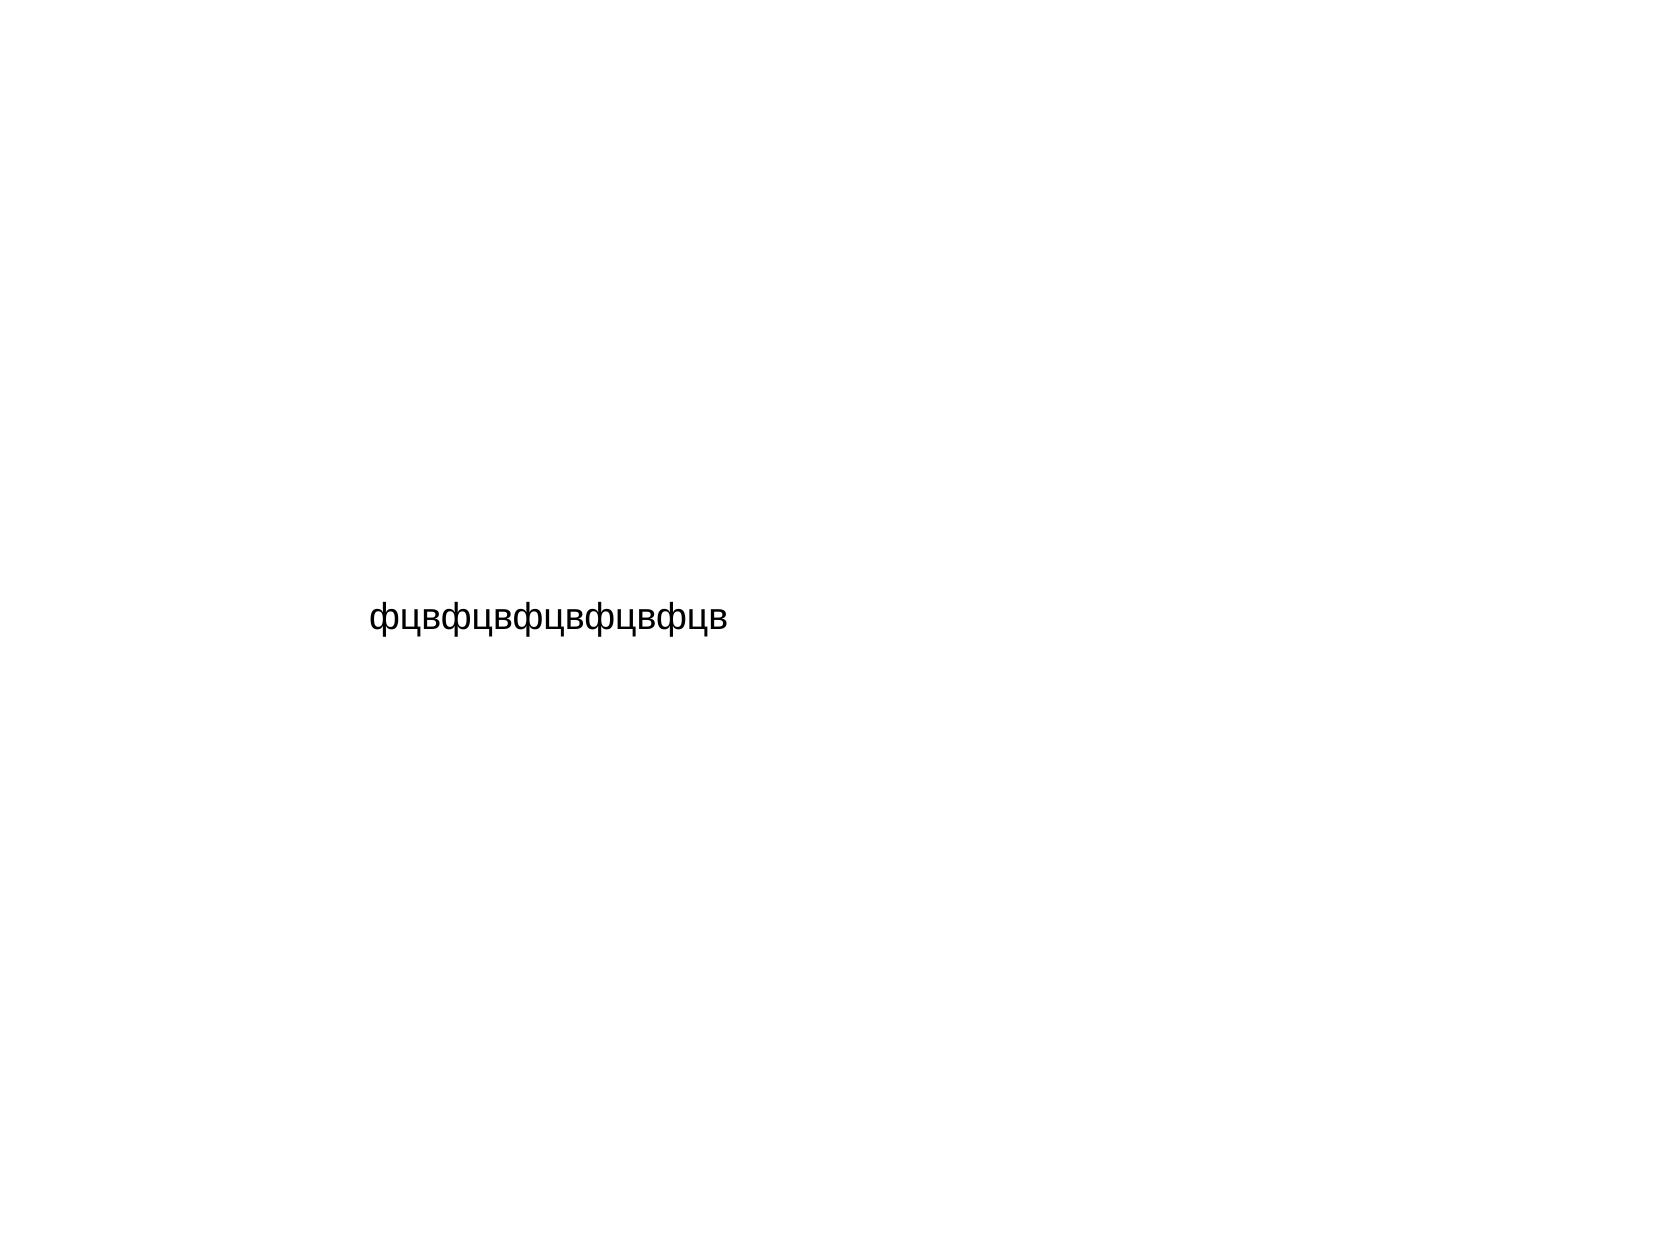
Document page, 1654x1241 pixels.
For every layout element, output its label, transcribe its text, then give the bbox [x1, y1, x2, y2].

text_box фцвфцвфцвфцвфцв [354, 588, 744, 645]
